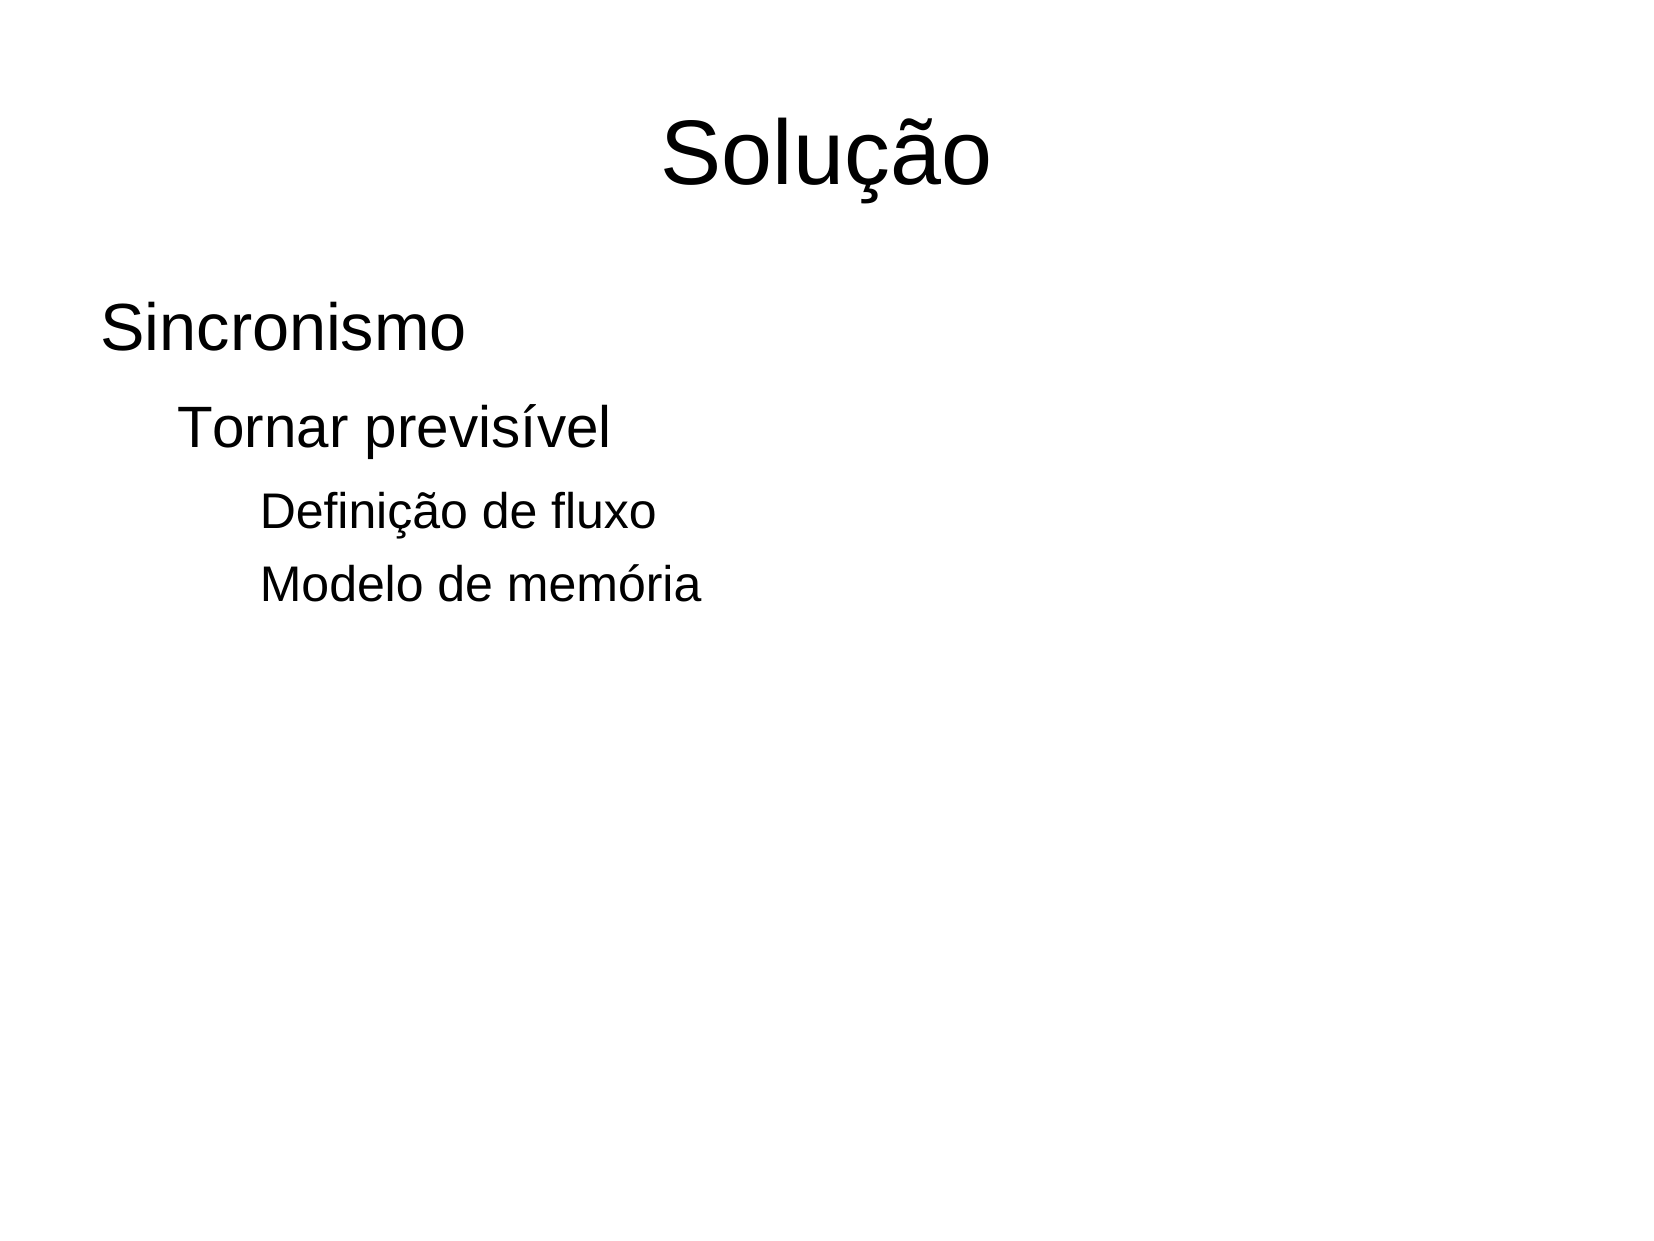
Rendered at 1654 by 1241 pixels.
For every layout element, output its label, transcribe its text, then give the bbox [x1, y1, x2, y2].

title Solução [82, 56, 1571, 250]
list Sincronismo Tornar previsível Definição de fluxo Modelo de memória [82, 290, 1571, 1094]
